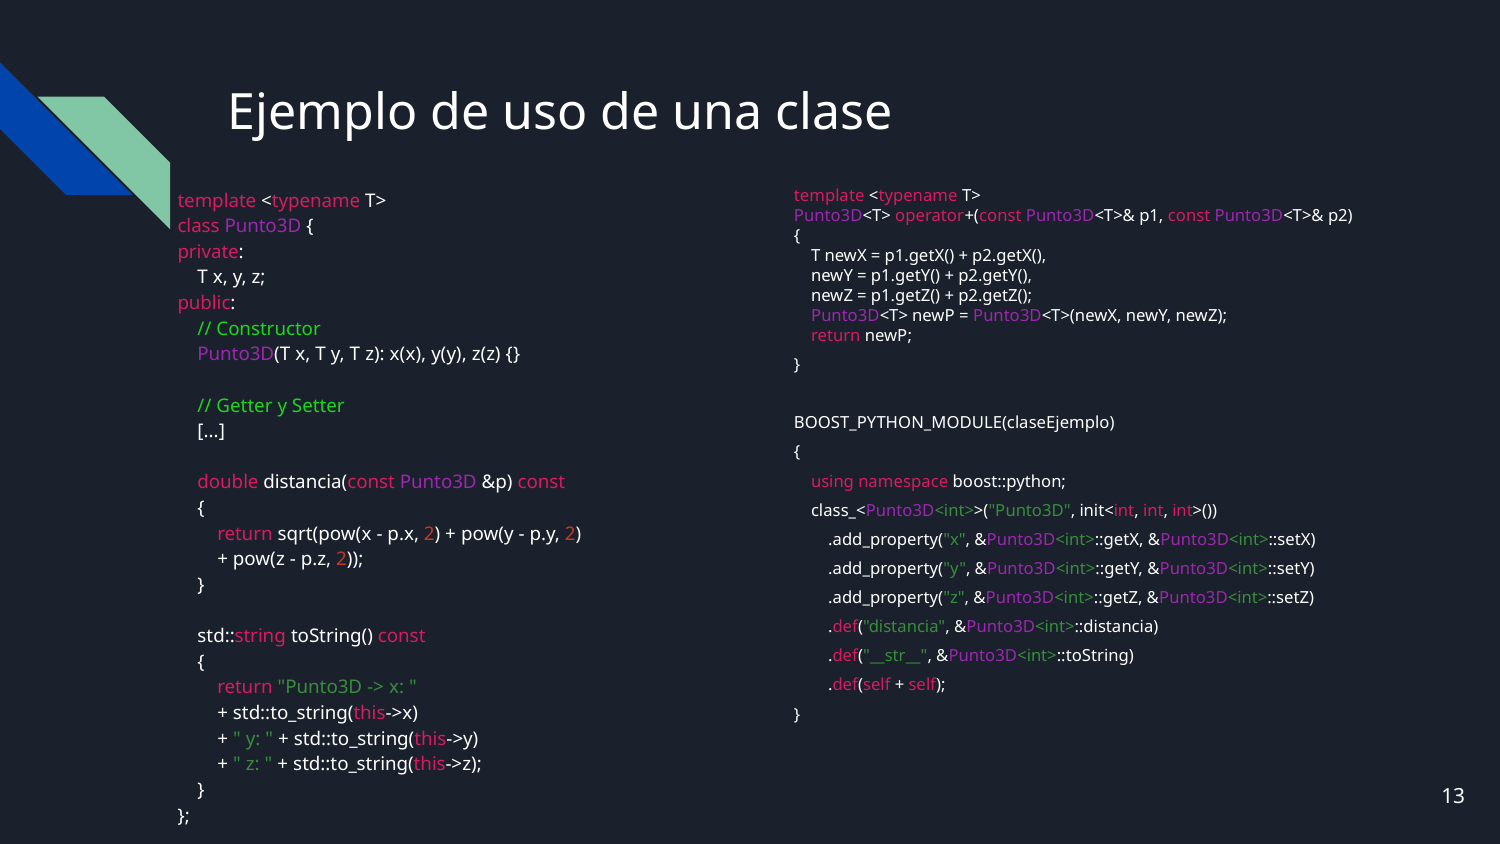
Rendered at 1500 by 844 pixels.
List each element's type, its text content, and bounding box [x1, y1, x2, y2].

list template <typename T> class Punto3D { private: T x, y, z; public: // Constructor Punto3D(T x, T y, T z): x(x), y(y), z(z) {} // Getter y Setter [...] double distancia(const Punto3D &p) const { return sqrt(pow(x - p.x, 2) + pow(y - p.y, 2) + pow(z - p.z, 2)); } std::string toString() const { return "Punto3D -> x: " + std::to_string(this->x) + " y: " + std::to_string(this->y) + " z: " + std::to_string(this->z); } }; [162, 170, 779, 757]
text_box template <typename T> Punto3D<T> operator+(const Punto3D<T>& p1, const Punto3D<T>& p2) { T newX = p1.getX() + p2.getX(), newY = p1.getY() + p2.getY(), newZ = p1.getZ() + p2.getZ(); Punto3D<T> newP = Punto3D<T>(newX, newY, newZ); return newP; } BOOST_PYTHON_MODULE(claseEjemplo) { using namespace boost::python; class_<Punto3D<int>>("Punto3D", init<int, int, int>()) .add_property("x", &Punto3D<int>::getX, &Punto3D<int>::setX) .add_property("y", &Punto3D<int>::getY, &Punto3D<int>::setY) .add_property("z", &Punto3D<int>::getZ, &Punto3D<int>::setZ) .def("distancia", &Punto3D<int>::distancia) .def("__str__", &Punto3D<int>::toString) .def(self + self); } [779, 170, 1500, 842]
slide_number <number> [1389, 764, 1480, 830]
title Ejemplo de uso de una clase [212, 64, 1368, 170]
